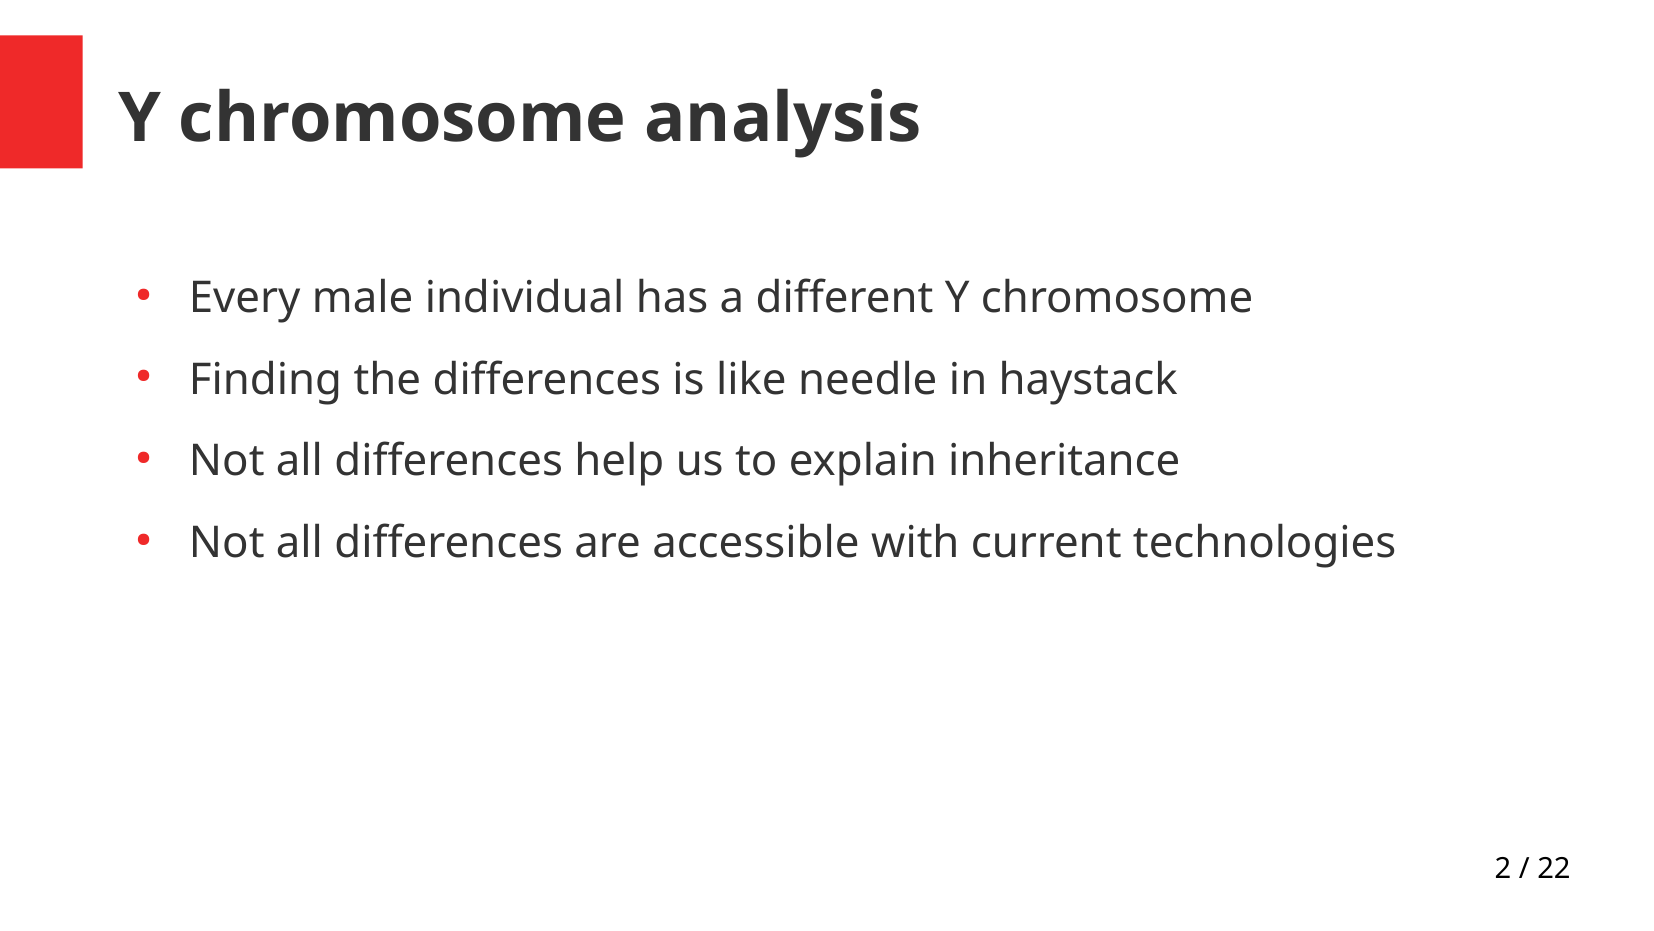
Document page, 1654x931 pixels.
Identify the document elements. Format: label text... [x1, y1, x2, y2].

title Y chromosome analysis [118, 37, 1571, 193]
list Every male individual has a different Y chromosome Finding the differences is like needle in haystack Not all differences help us to explain inheritance Not all differences are accessible with current technologies [118, 265, 1536, 806]
